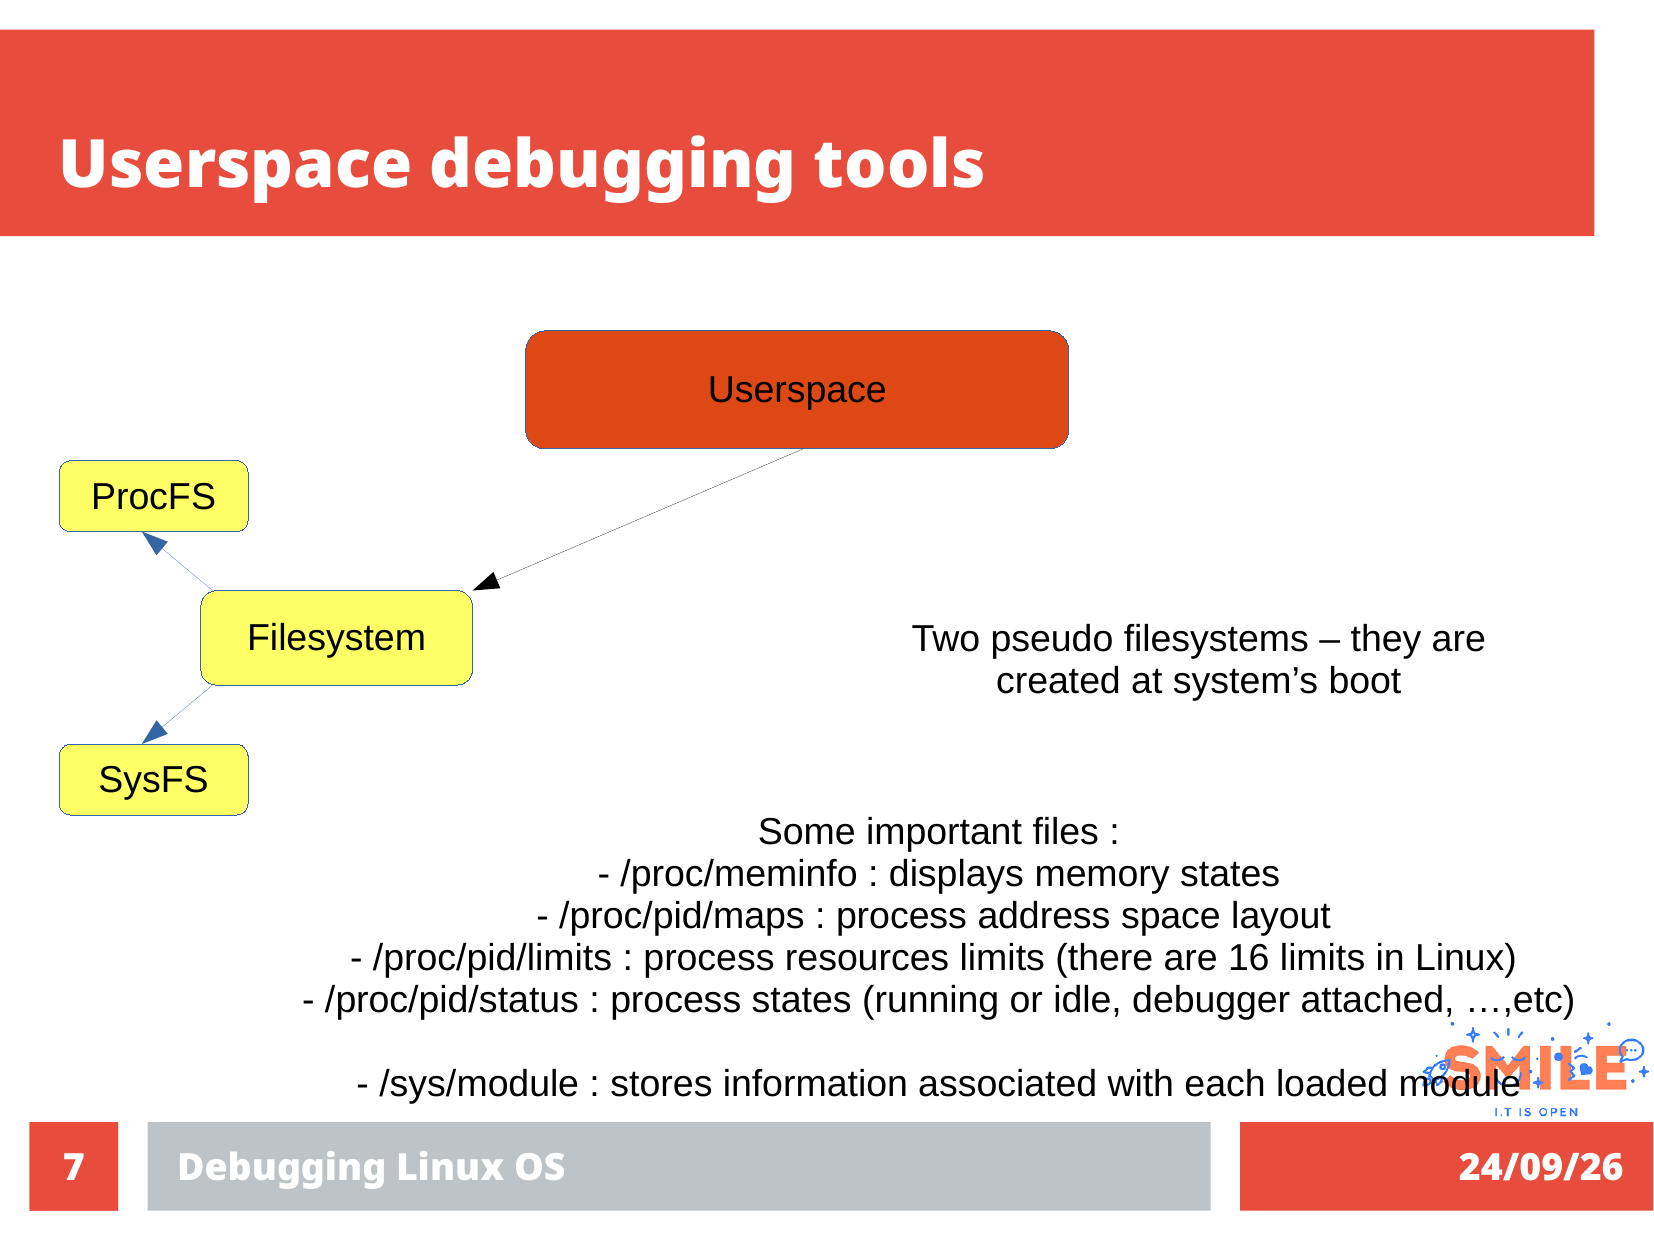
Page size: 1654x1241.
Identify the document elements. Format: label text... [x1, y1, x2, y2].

text_box Some important files : - /proc/meminfo : displays memory states - /proc/pid/maps : process address space layout - /proc/pid/limits : process resources limits (there are 16 limits in Linux) - /proc/pid/status : process states (running or idle, debugger attached, …,etc) - /sys/module : stores information associated with each loaded module [271, 803, 1607, 1154]
text_box SysFS [59, 744, 249, 816]
picture [1607, 1019, 1653, 1123]
text_box Userspace [525, 330, 1069, 449]
text_box ProcFS [59, 460, 249, 532]
text_box Two pseudo filesystems – they are created at system’s boot [838, 609, 1560, 709]
text_box Filesystem [200, 590, 473, 686]
title Userspace debugging tools [59, 59, 1595, 207]
